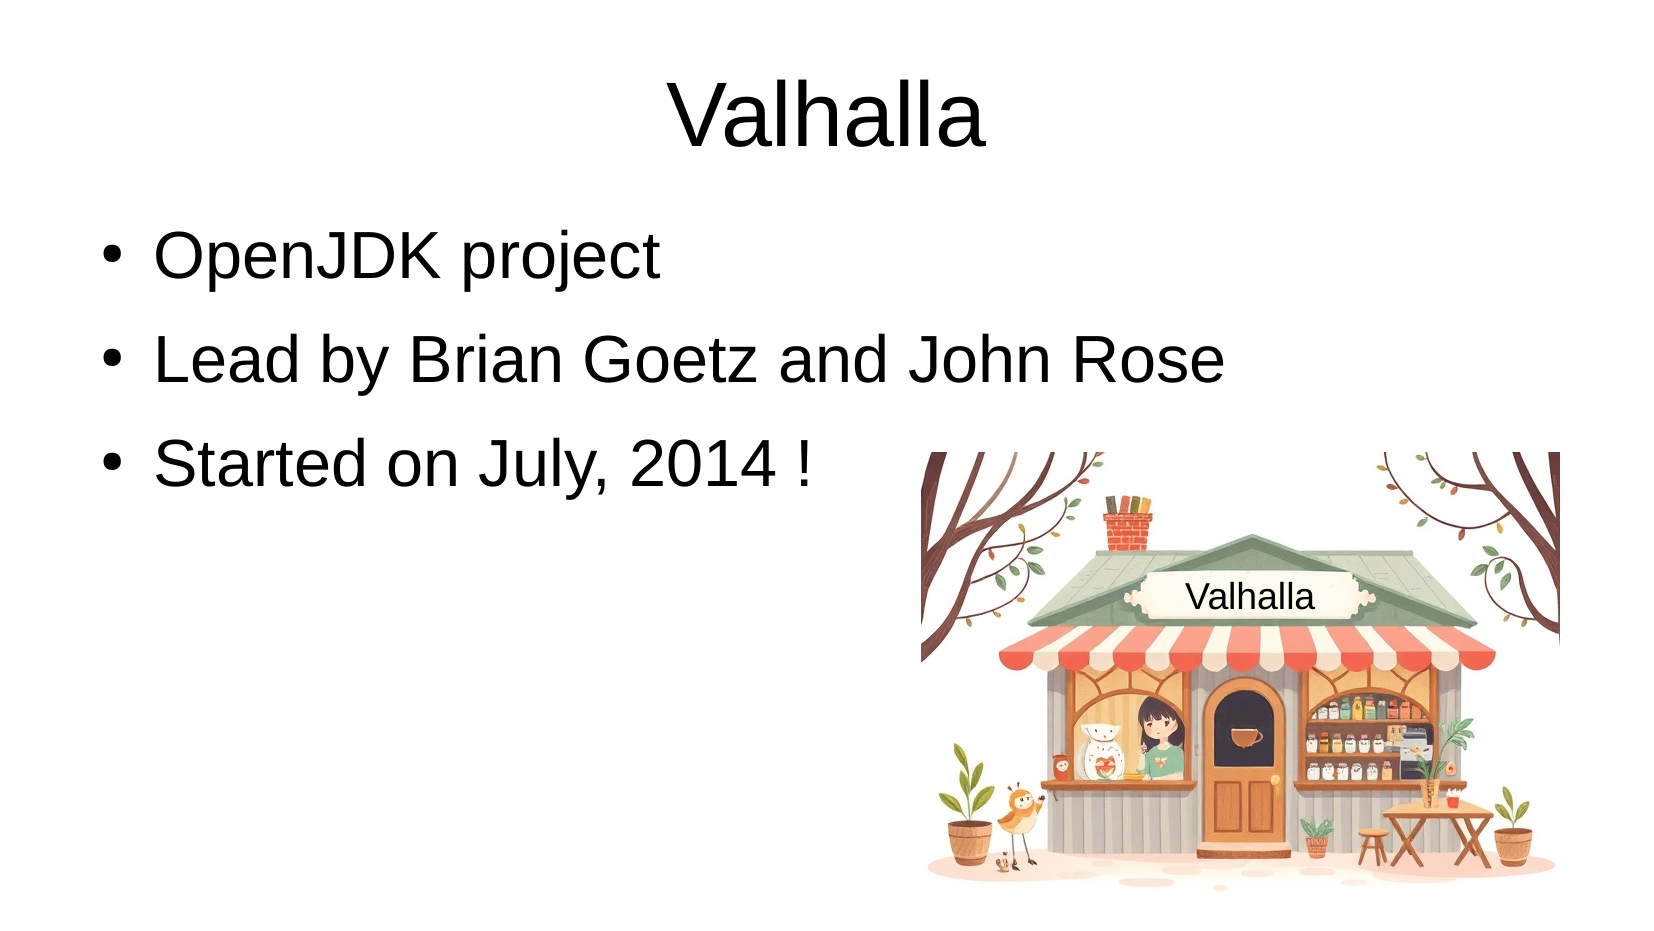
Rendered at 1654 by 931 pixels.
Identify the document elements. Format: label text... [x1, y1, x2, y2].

list OpenJDK project Lead by Brian Goetz and John Rose Started on July, 2014 ! [82, 217, 1571, 526]
text_box Valhalla [1170, 568, 1331, 626]
title Valhalla [82, 37, 1571, 193]
picture [921, 452, 1560, 899]
